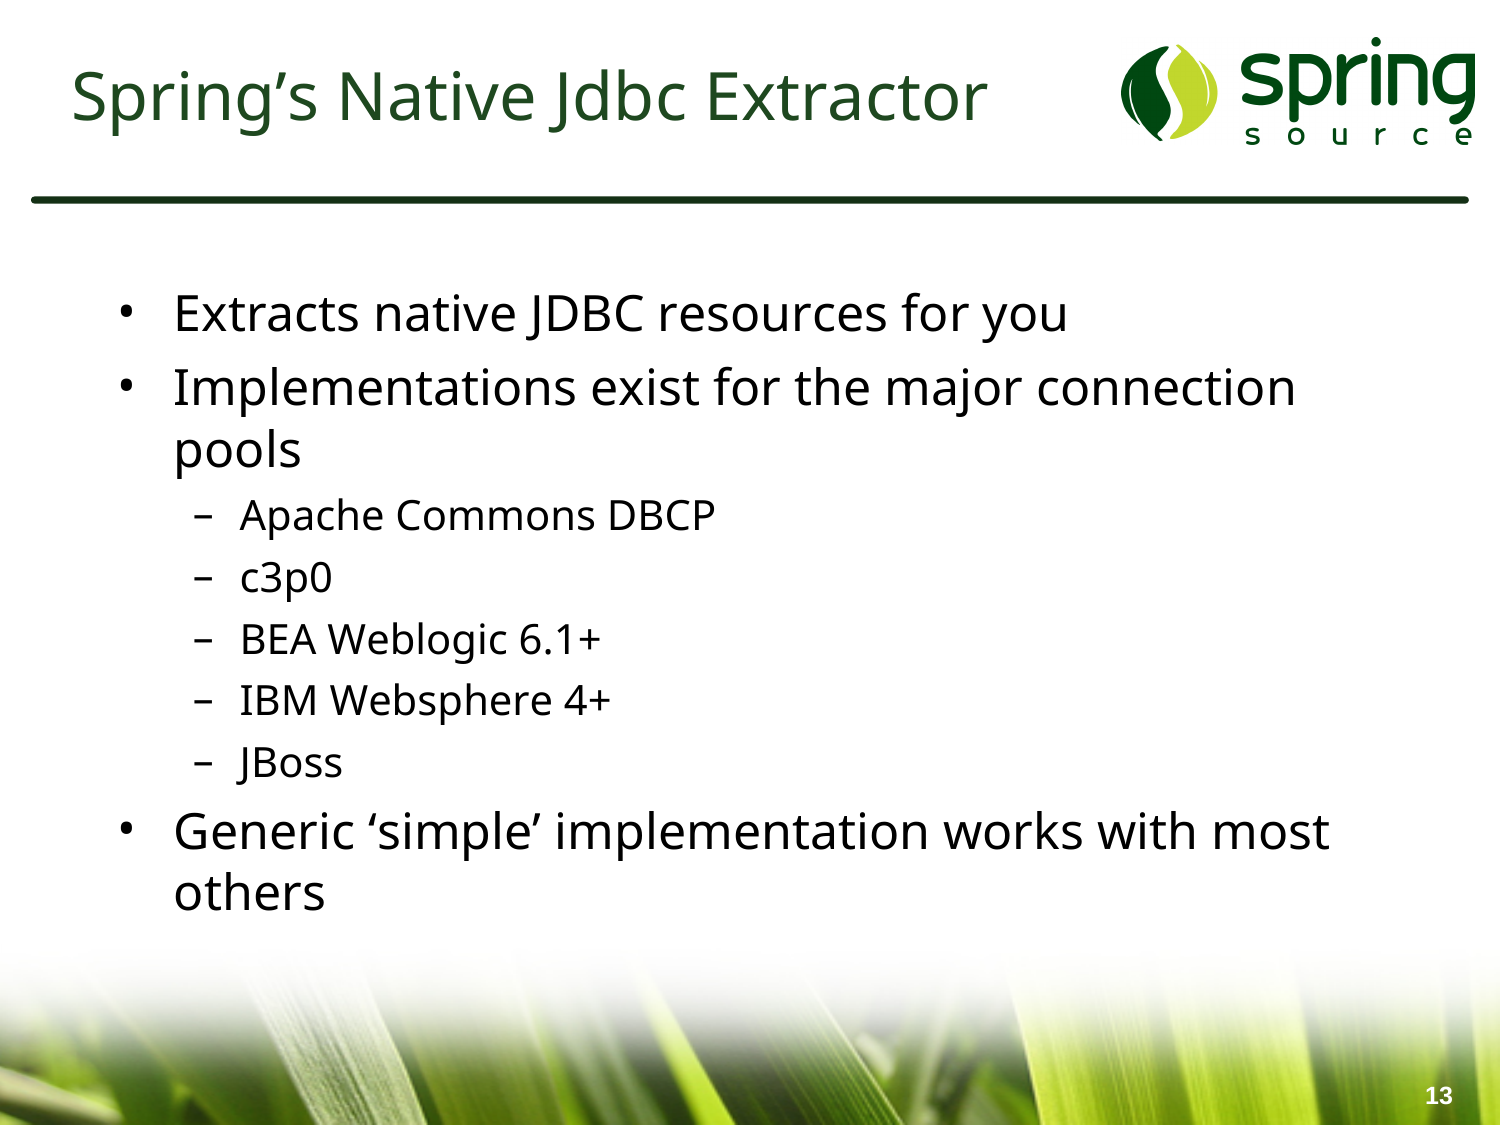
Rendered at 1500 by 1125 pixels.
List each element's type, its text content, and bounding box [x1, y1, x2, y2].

picture [0, 944, 1500, 1125]
picture [1121, 37, 1475, 145]
title Spring’s Native Jdbc Extractor [56, 5, 1089, 184]
list Extracts native JDBC resources for you Implementations exist for the major connection pools Apache Commons DBCP c3p0 BEA Weblogic 6.1+ IBM Websphere 4+ JBoss Generic ‘simple’ implementation works with most others [103, 275, 1394, 943]
